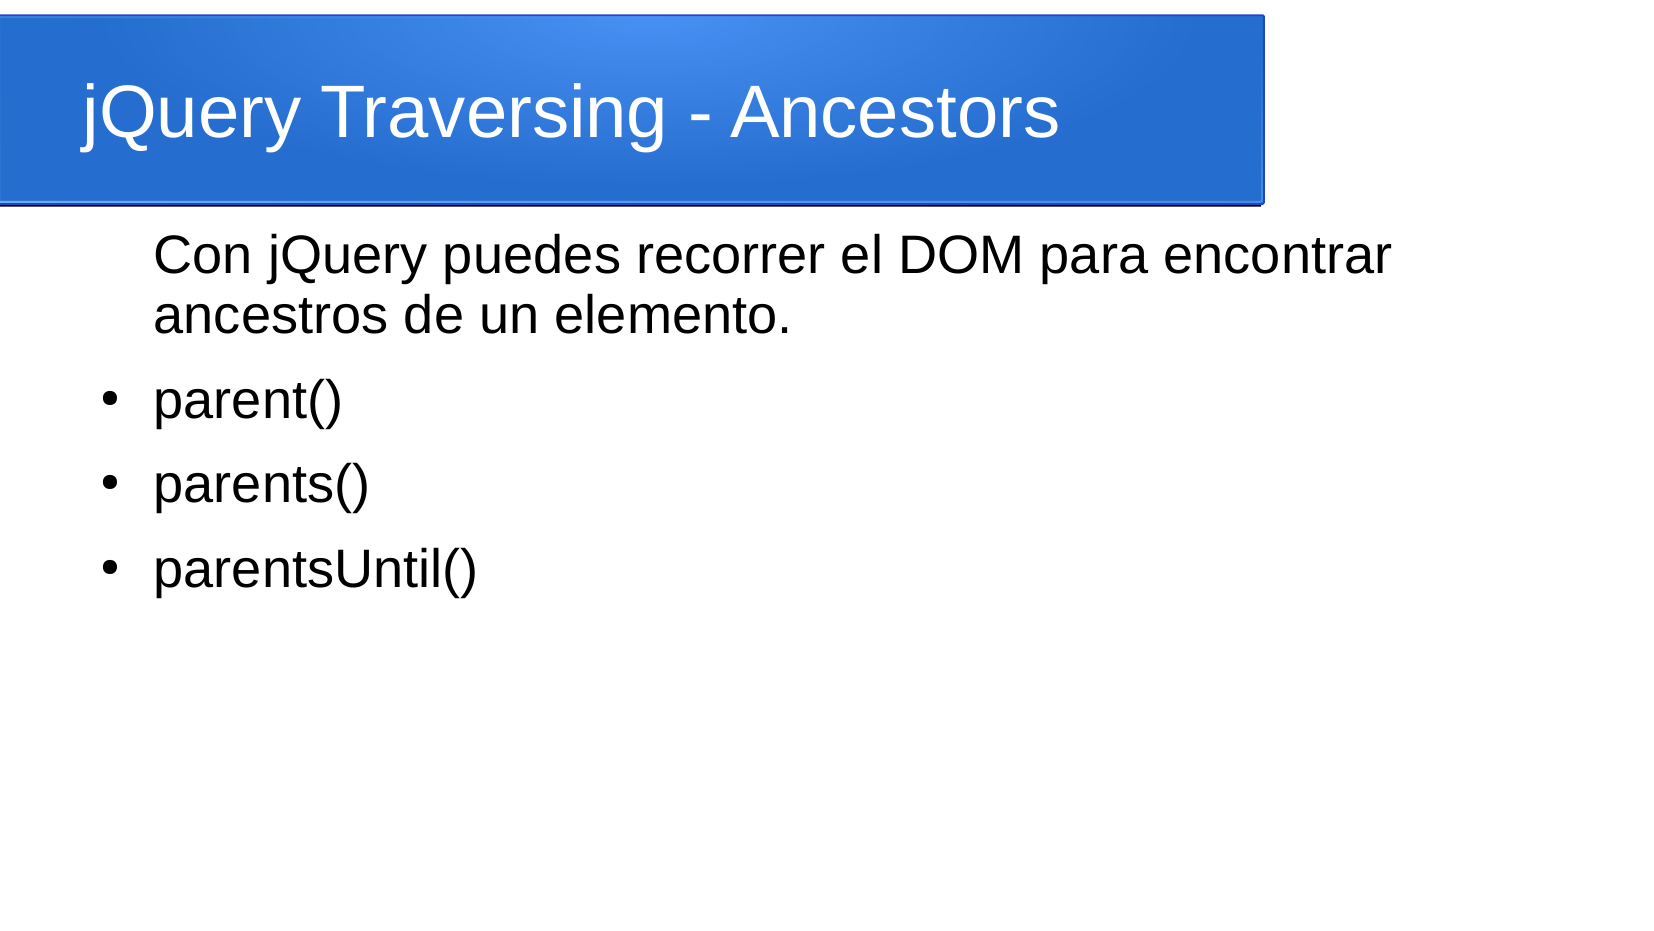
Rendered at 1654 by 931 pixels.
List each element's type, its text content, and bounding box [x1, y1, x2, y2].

list Con jQuery puedes recorrer el DOM para encontrar ancestros de un elemento. parent() parents() parentsUntil() [82, 224, 1571, 764]
title jQuery Traversing - Ancestors [82, 35, 1235, 189]
